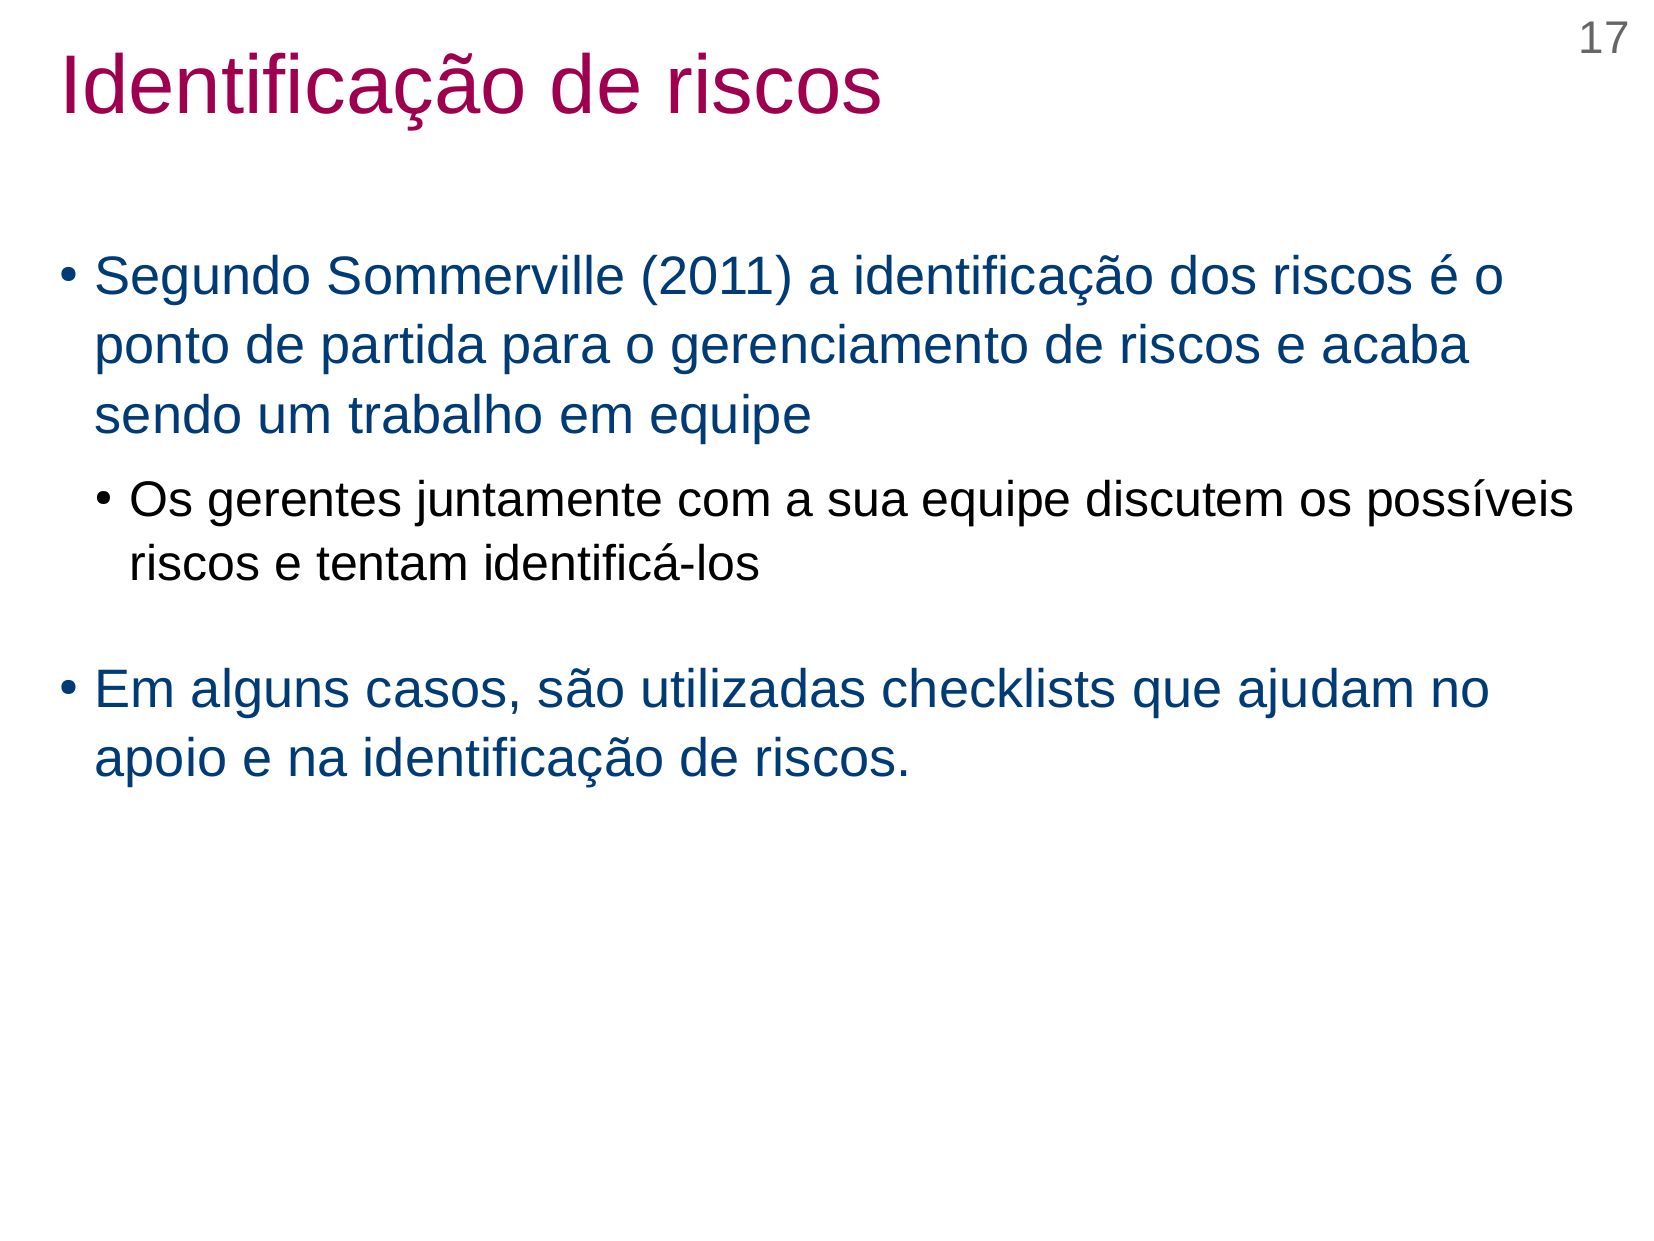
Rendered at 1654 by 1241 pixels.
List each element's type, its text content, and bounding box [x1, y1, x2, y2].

title Identificação de riscos [59, 29, 1595, 148]
list Segundo Sommerville (2011) a identificação dos riscos é o ponto de partida para o gerenciamento de riscos e acaba sendo um trabalho em equipe Os gerentes juntamente com a sua equipe discutem os possíveis riscos e tentam identificá-los Em alguns casos, são utilizadas checklists que ajudam no apoio e na identificação de riscos. [59, 236, 1595, 1211]
